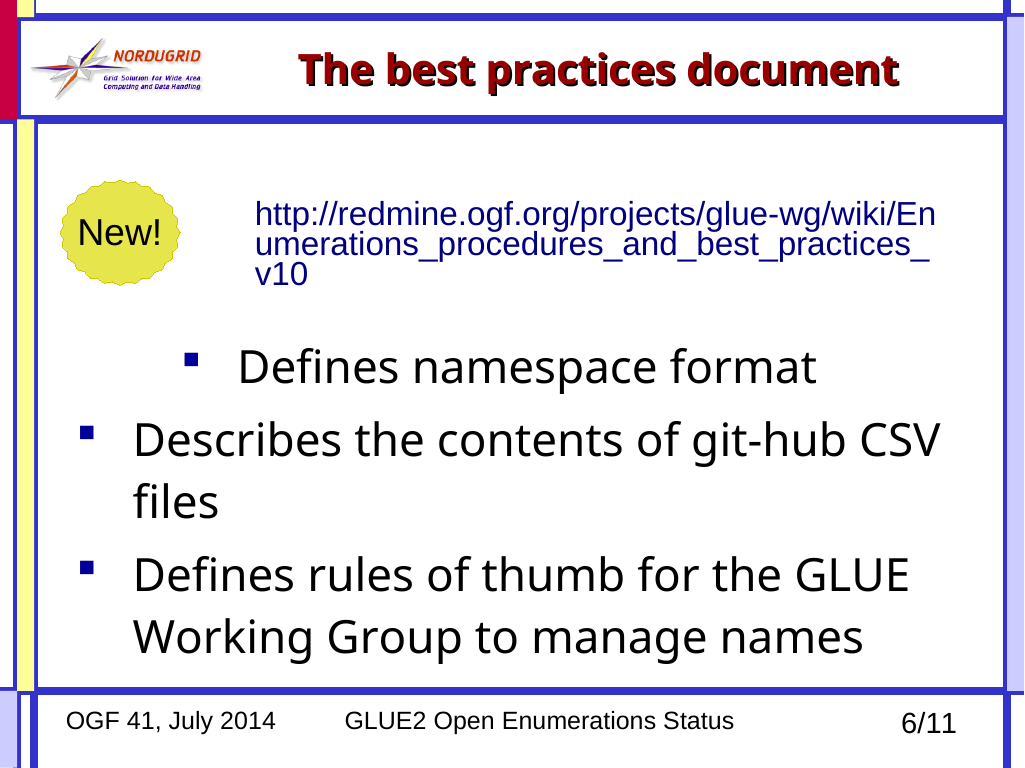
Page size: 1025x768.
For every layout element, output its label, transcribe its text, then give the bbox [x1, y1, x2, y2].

text_box New! [60, 180, 181, 286]
list Defines namespace format Describes the contents of git-hub CSV files Defines rules of thumb for the GLUE Working Group to manage names [38, 334, 961, 766]
picture [27, 34, 205, 101]
text_box http://redmine.ogf.org/projects/glue-wg/wiki/Enumerations_procedures_and_best_practices_v10 [240, 188, 961, 241]
title The best practices document [221, 11, 975, 125]
